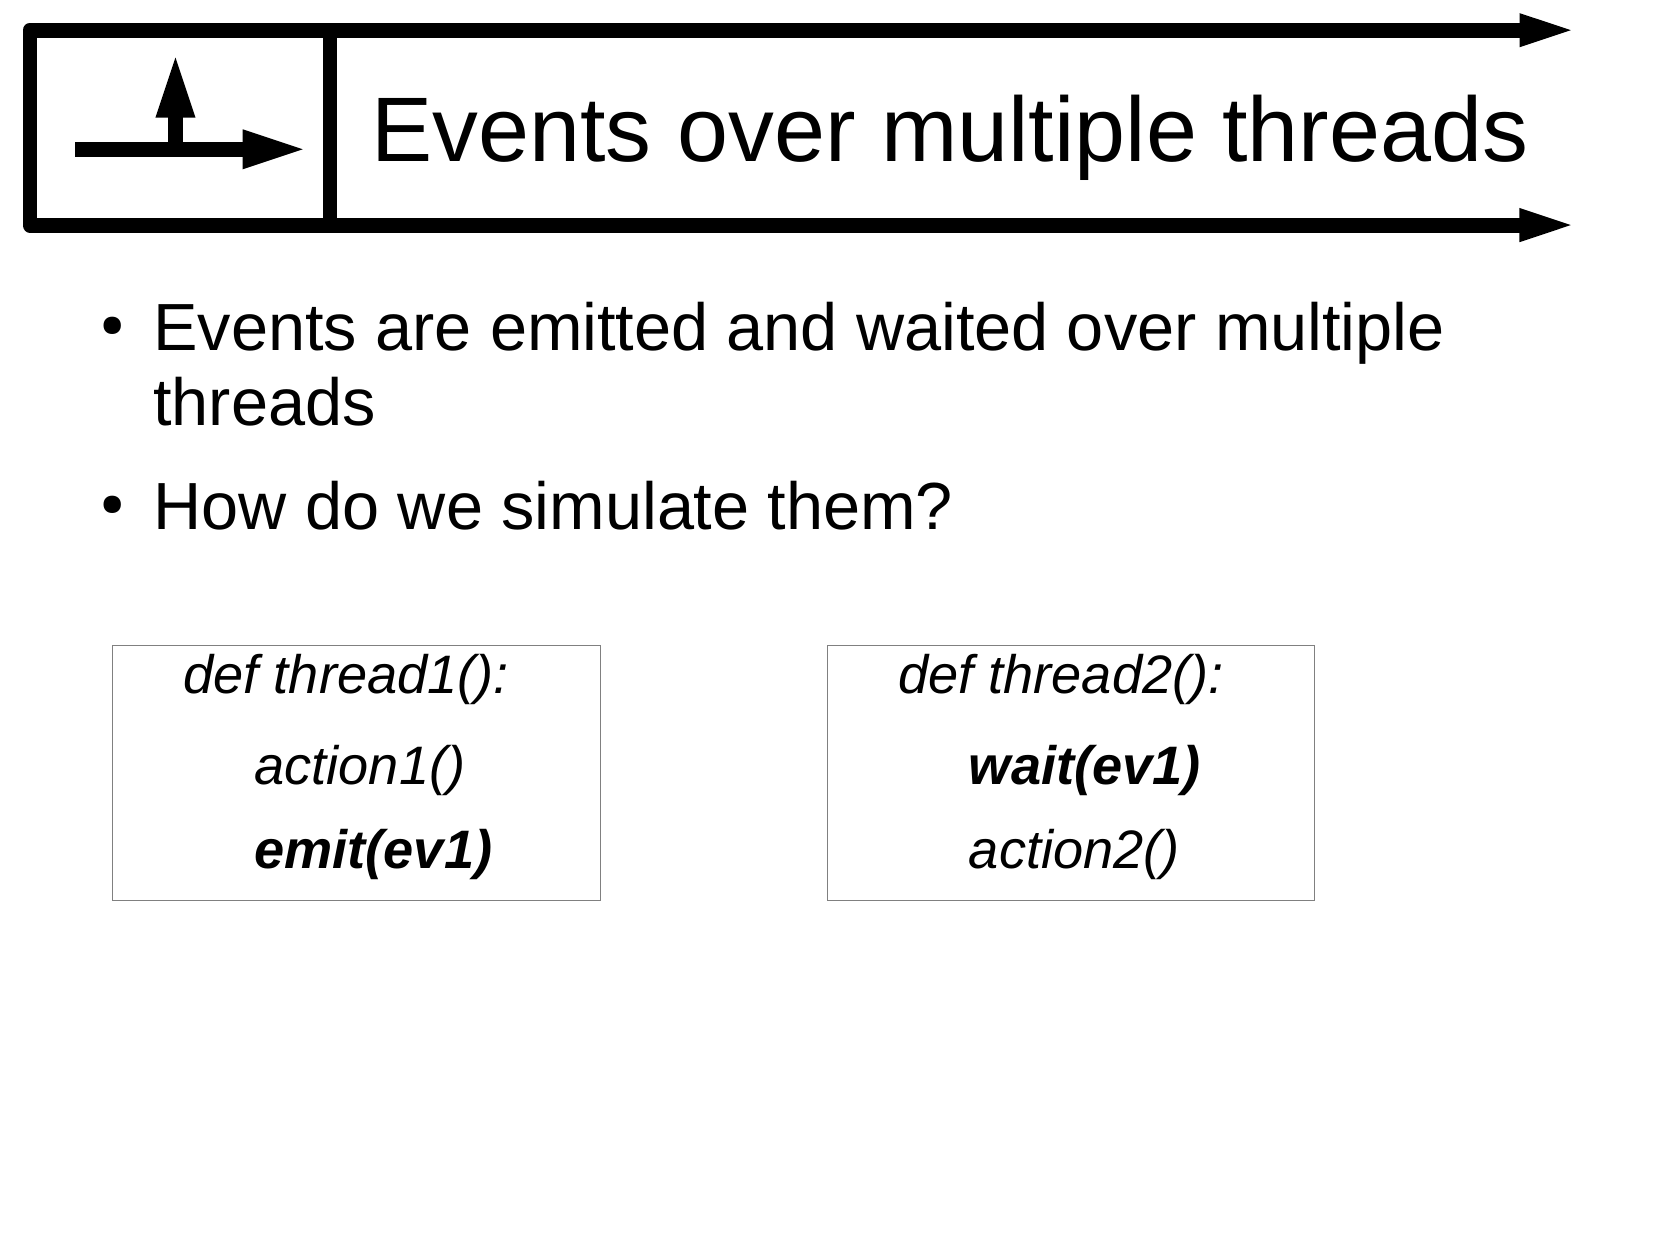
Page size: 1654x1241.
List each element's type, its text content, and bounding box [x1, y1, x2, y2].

list def thread2(): wait(ev1) action2() [827, 645, 1315, 901]
title Events over multiple threads [337, 25, 1654, 233]
list def thread1(): action1() emit(ev1) [112, 645, 601, 901]
title Events over multiple threads [206, 38, 323, 218]
list Events are emitted and waited over multiple threads How do we simulate them? [82, 290, 1538, 571]
